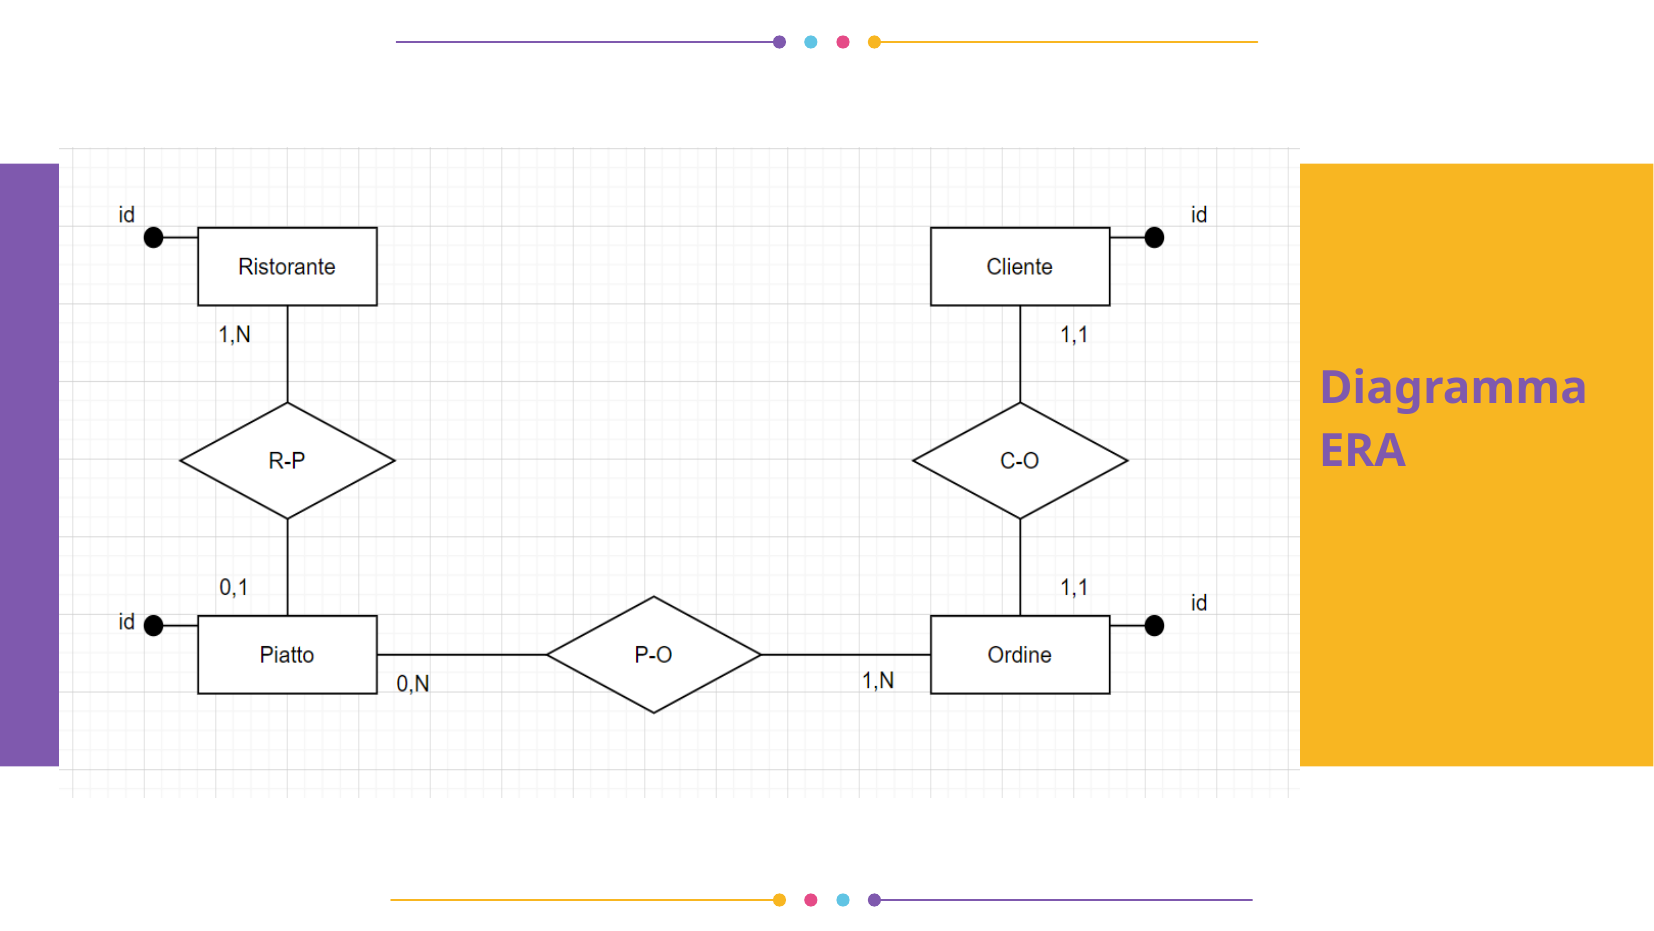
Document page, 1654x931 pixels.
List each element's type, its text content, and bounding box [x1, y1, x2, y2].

picture [59, 147, 1300, 798]
title Diagramma ERA [1318, 323, 1595, 511]
